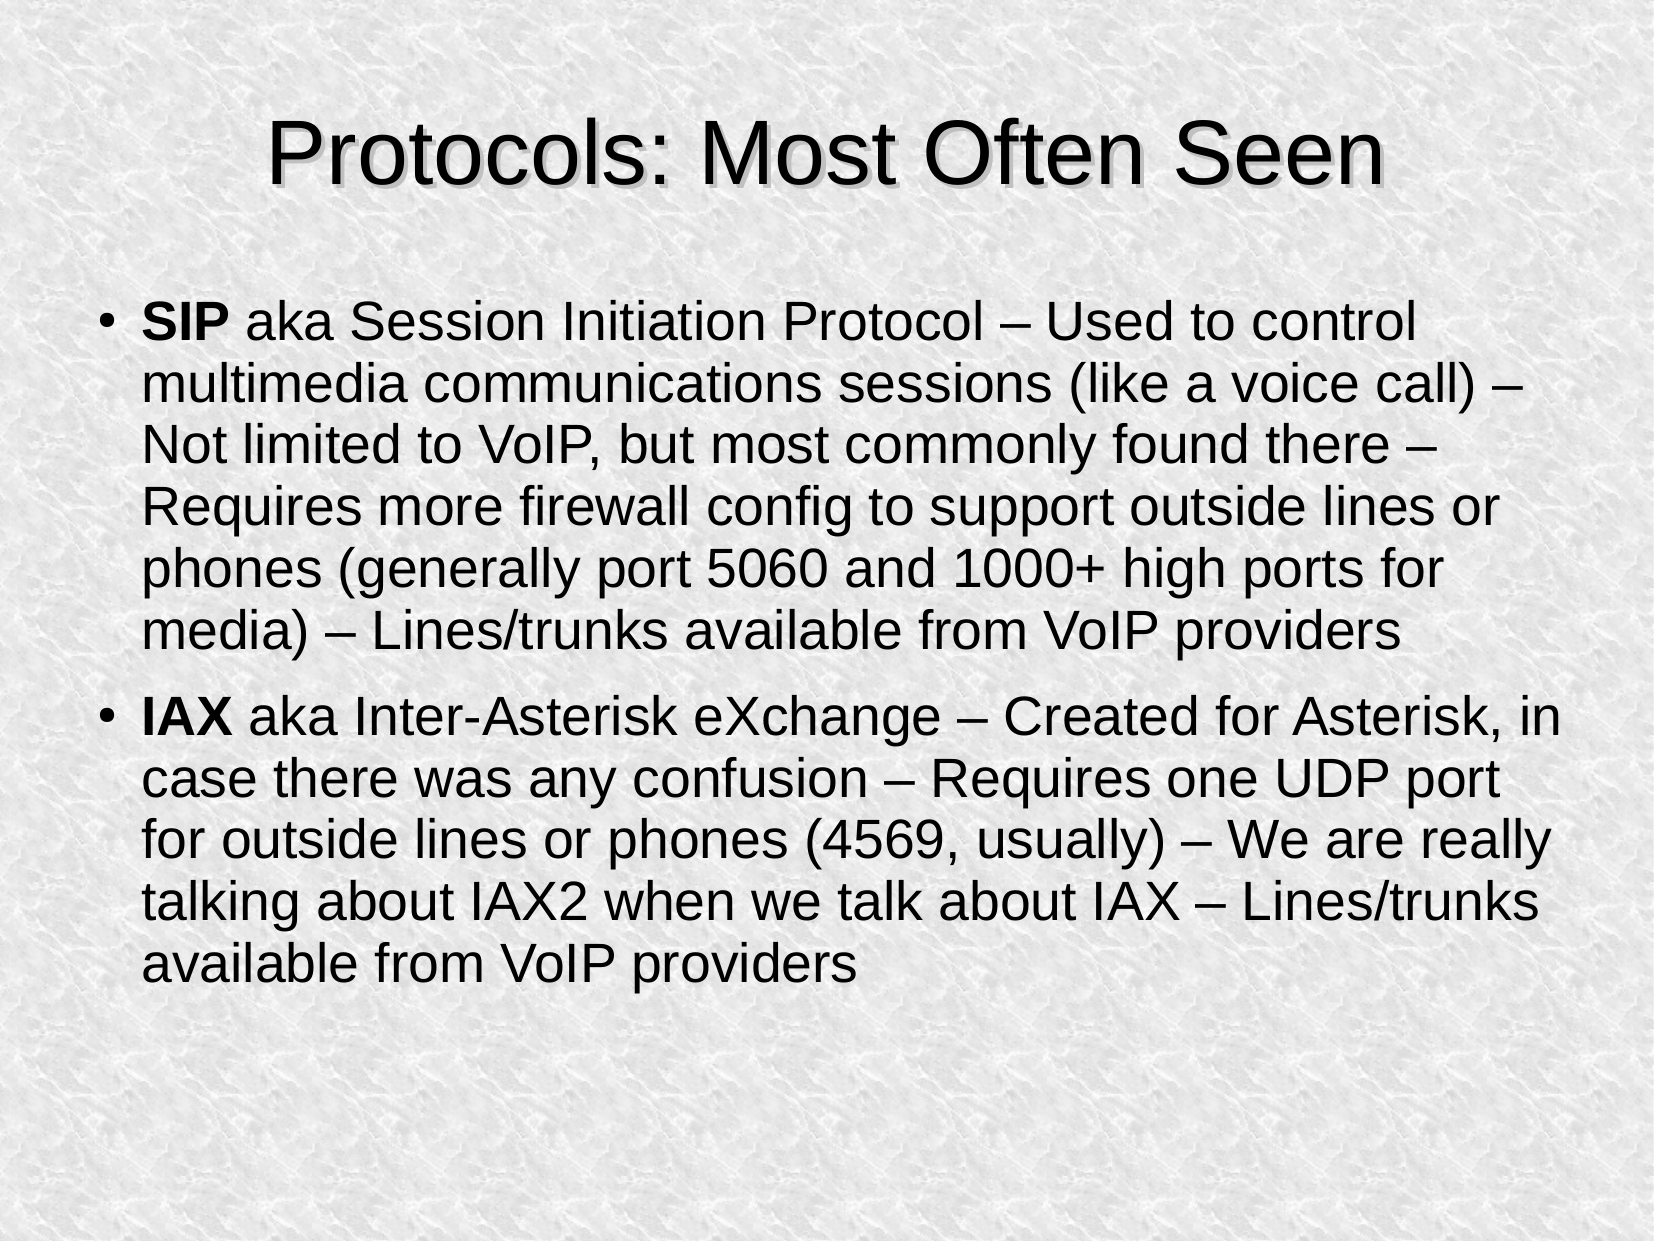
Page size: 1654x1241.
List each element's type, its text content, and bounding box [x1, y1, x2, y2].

title Protocols: Most Often Seen [82, 49, 1571, 257]
picture [0, 0, 1654, 1241]
list SIP aka Session Initiation Protocol – Used to control multimedia communications sessions (like a voice call) – Not limited to VoIP, but most commonly found there – Requires more firewall config to support outside lines or phones (generally port 5060 and 1000+ high ports for media) – Lines/trunks available from VoIP providers IAX aka Inter-Asterisk eXchange – Created for Asterisk, in case there was any confusion – Requires one UDP port for outside lines or phones (4569, usually) – We are really talking about IAX2 when we talk about IAX – Lines/trunks available from VoIP providers [82, 290, 1571, 1010]
